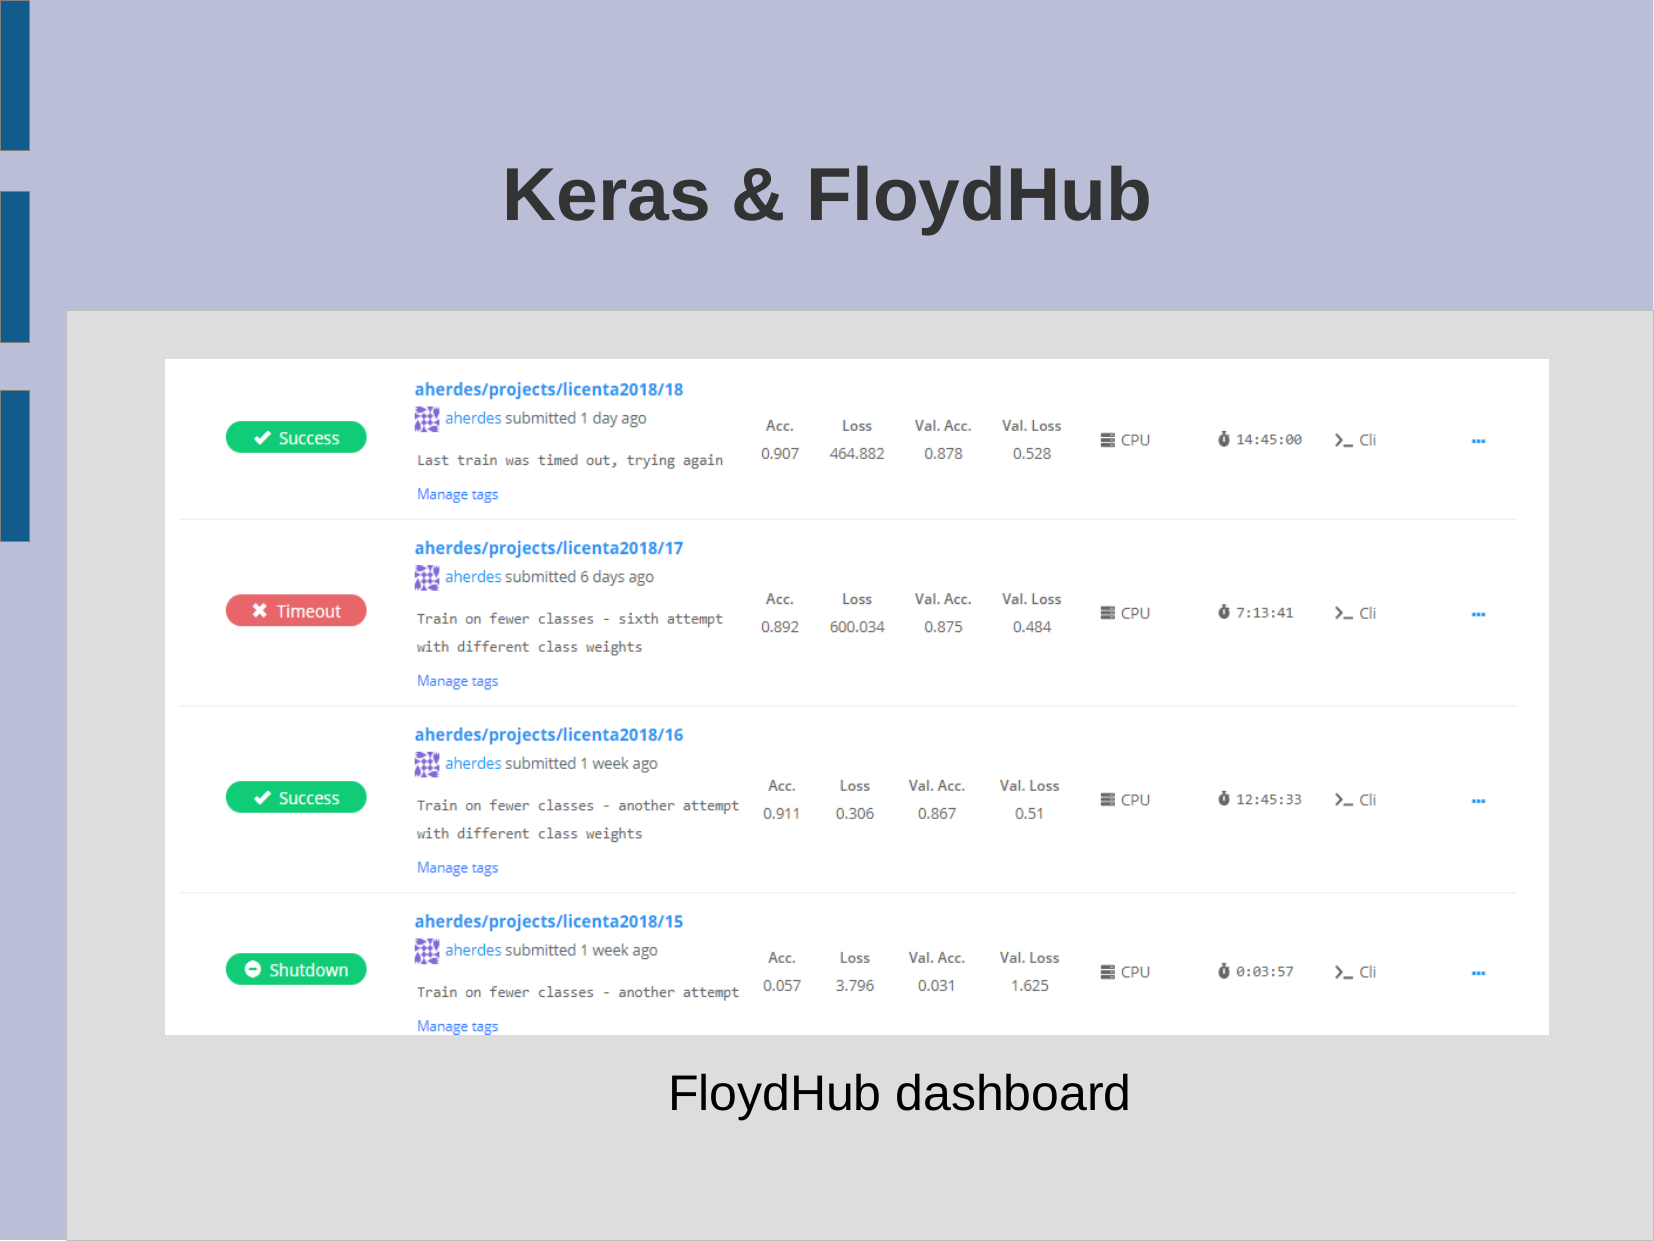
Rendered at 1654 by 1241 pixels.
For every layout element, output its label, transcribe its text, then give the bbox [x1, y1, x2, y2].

title Keras & FloydHub [121, 91, 1534, 299]
list FloydHub dashboard [225, 1065, 1504, 1157]
picture [165, 359, 1549, 1036]
